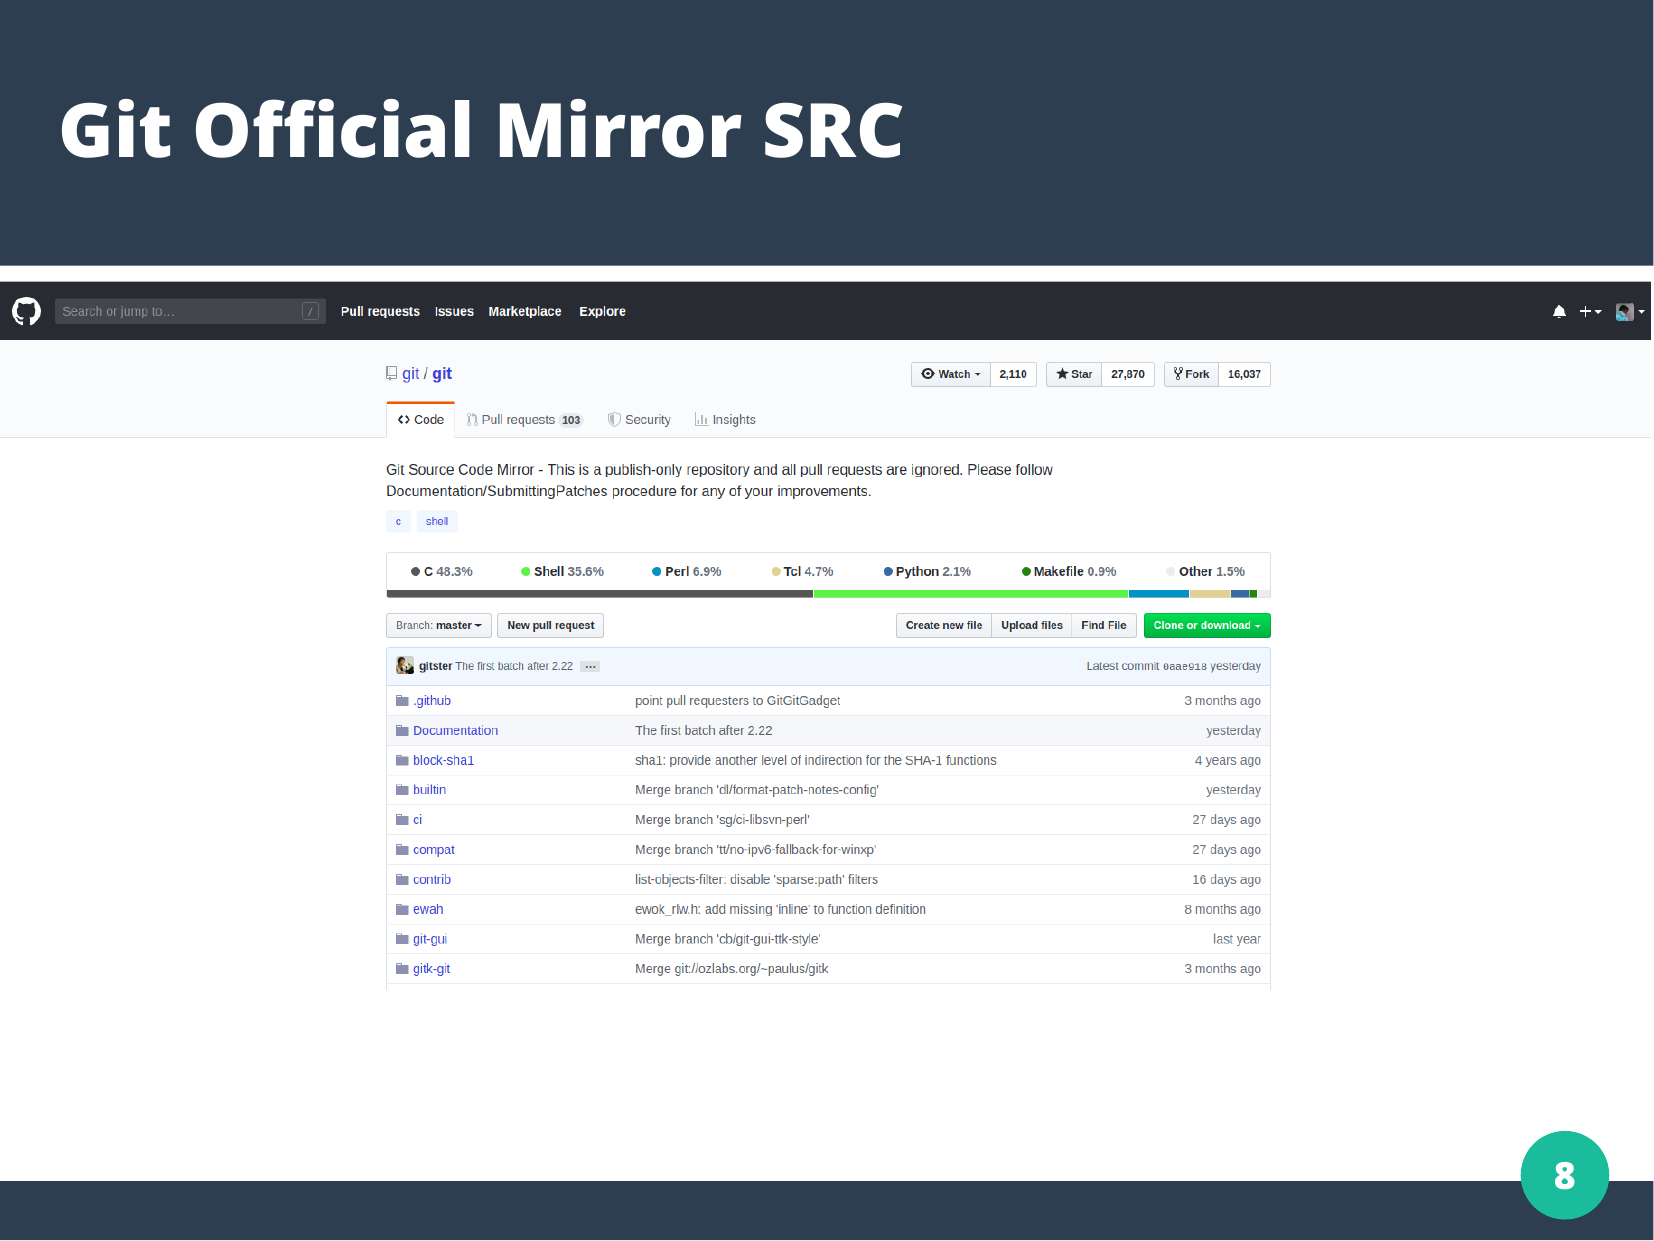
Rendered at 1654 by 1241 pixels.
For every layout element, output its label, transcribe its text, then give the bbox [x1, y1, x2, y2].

title Git Official Mirror SRC [59, 49, 1595, 207]
picture [0, 280, 1651, 990]
